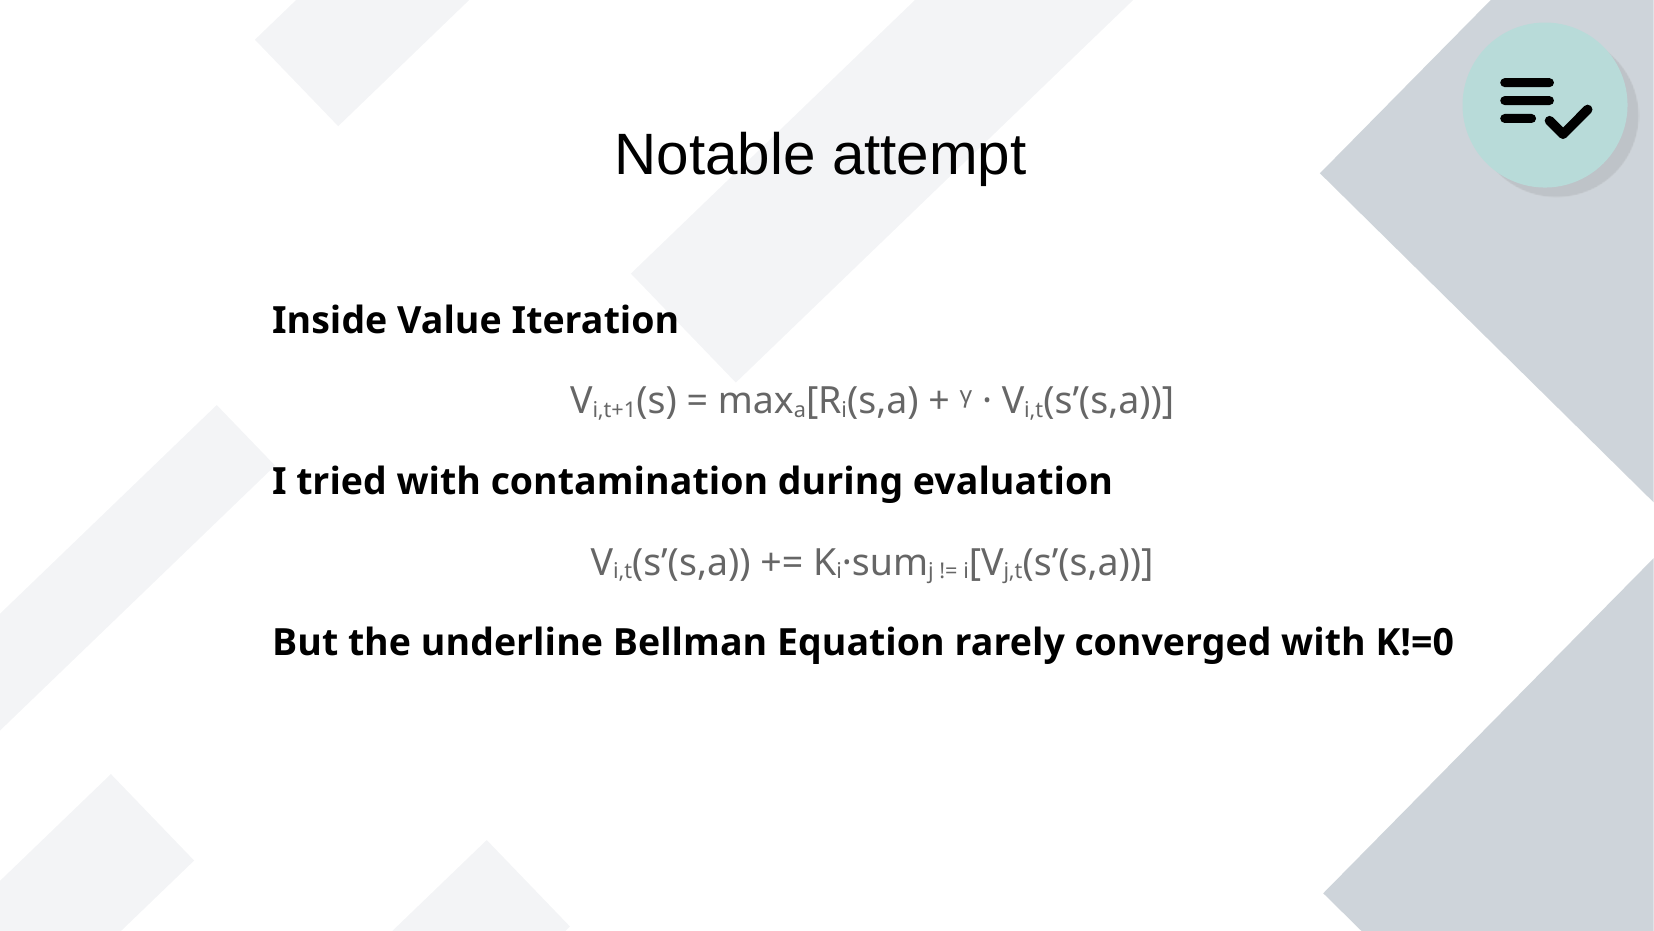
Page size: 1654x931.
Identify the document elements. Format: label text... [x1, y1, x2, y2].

subtitle Inside Value Iteration Vi,t+1(s) = maxa[Ri(s,a) + ᵞ · Vi,t(s’(s,a))] I tried with contamination during evaluation Vi,t(s’(s,a)) += Ki·sumj != i[Vj,t(s’(s,a))] But the underline Bellman Equation rarely converged with K!=0 [272, 293, 1473, 772]
picture [1489, 49, 1602, 162]
title Notable attempt [76, 76, 1565, 233]
text_box [1462, 22, 1628, 188]
